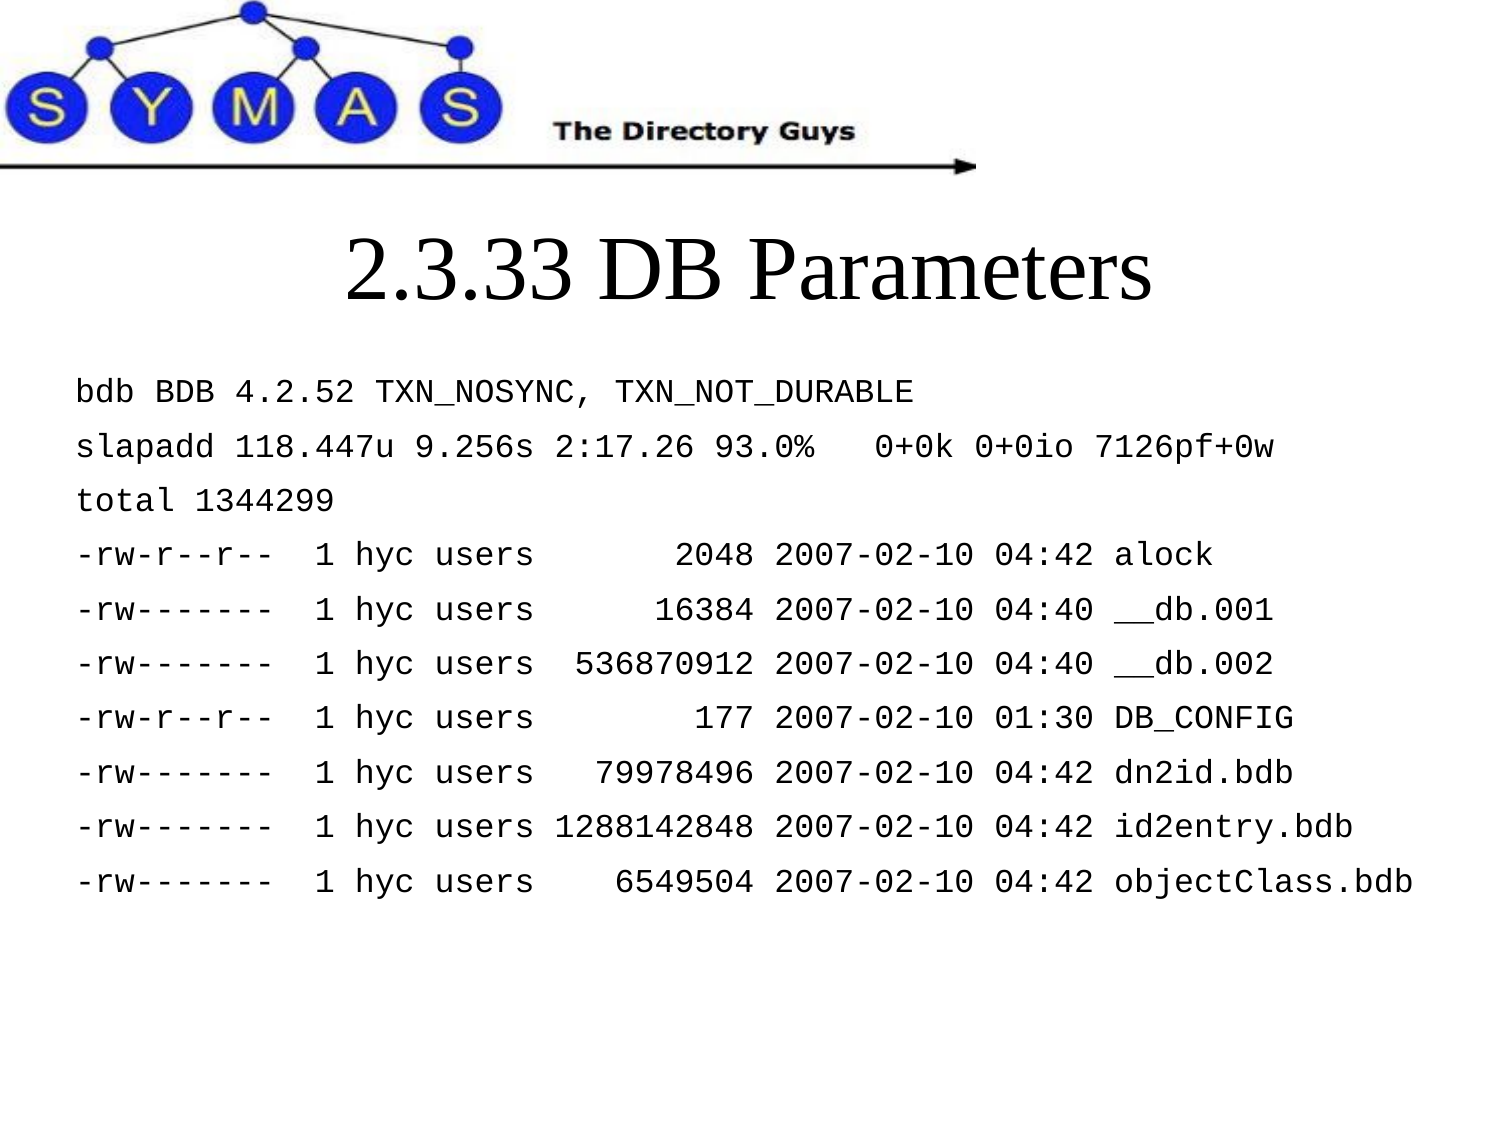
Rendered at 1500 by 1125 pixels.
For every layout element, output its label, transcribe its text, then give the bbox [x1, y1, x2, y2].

title 2.3.33 DB Parameters [112, 187, 1388, 351]
list bdb BDB 4.2.52 TXN_NOSYNC, TXN_NOT_DURABLE slapadd 118.447u 9.256s 2:17.26 93.0% 0+0k 0+0io 7126pf+0w total 1344299 -rw-r--r-- 1 hyc users 2048 2007-02-10 04:42 alock -rw------- 1 hyc users 16384 2007-02-10 04:40 __db.001 -rw------- 1 hyc users 536870912 2007-02-10 04:40 __db.002 -rw-r--r-- 1 hyc users 177 2007-02-10 01:30 DB_CONFIG -rw------- 1 hyc users 79978496 2007-02-10 04:42 dn2id.bdb -rw------- 1 hyc users 1288142848 2007-02-10 04:42 id2entry.bdb -rw------- 1 hyc users 6549504 2007-02-10 04:42 objectClass.bdb [75, 374, 1426, 1051]
picture [0, 0, 976, 188]
